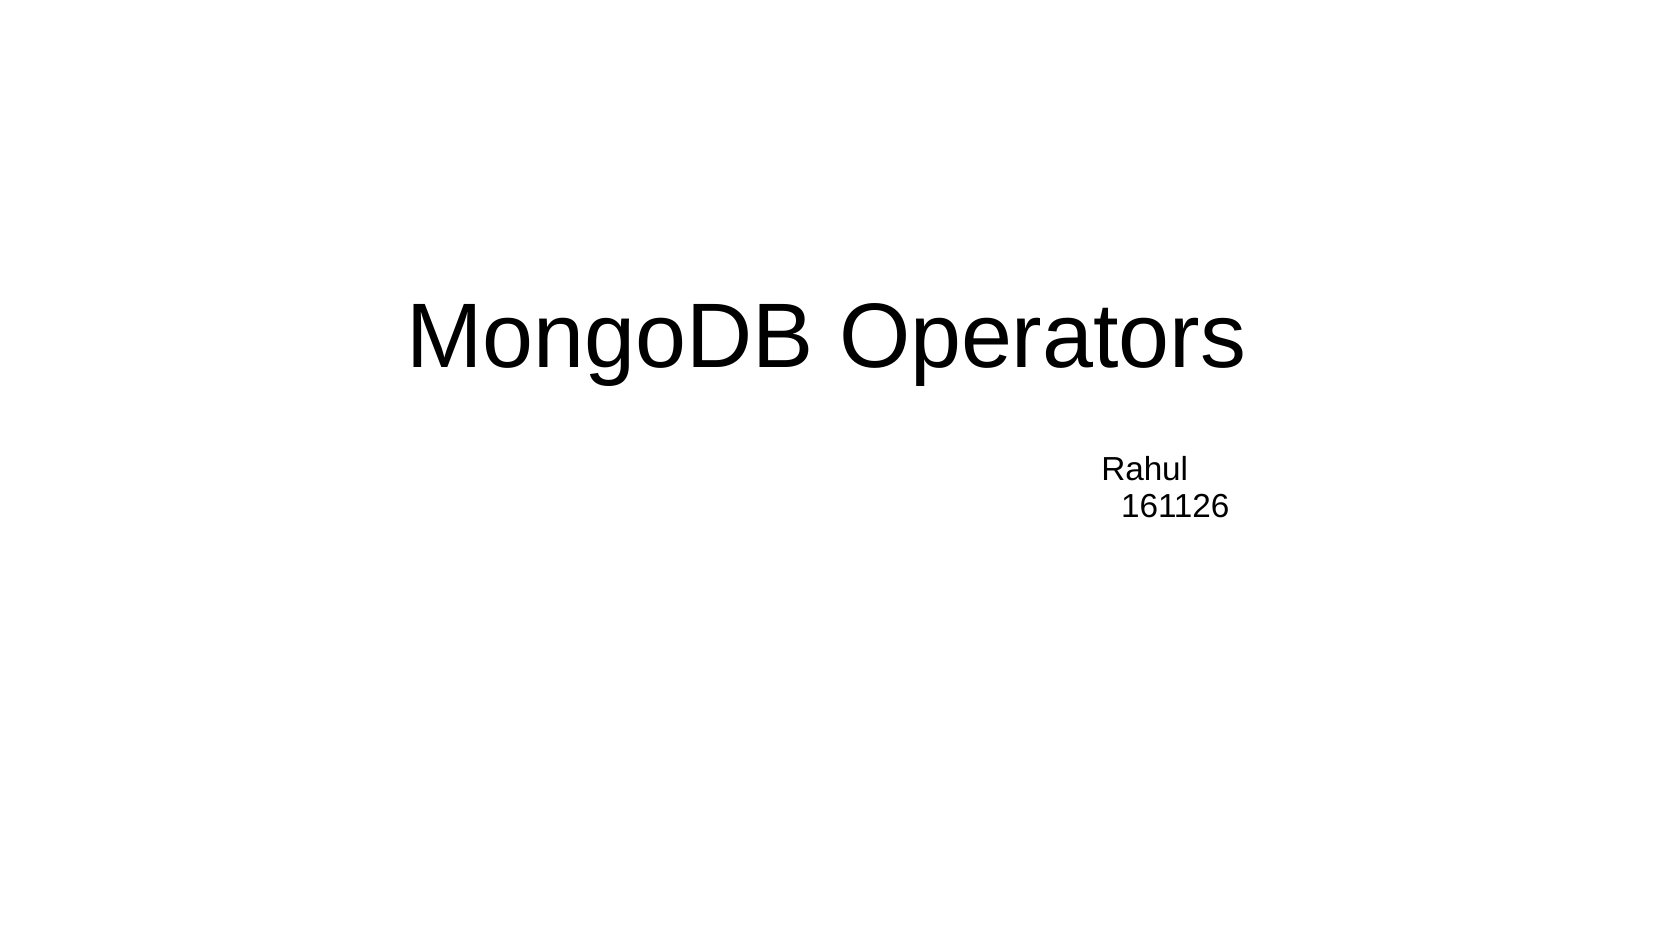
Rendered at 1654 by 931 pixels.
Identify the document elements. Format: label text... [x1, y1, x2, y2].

title MongoDB Operators [82, 258, 431, 414]
subtitle Rahul 161126 [431, 217, 1654, 758]
